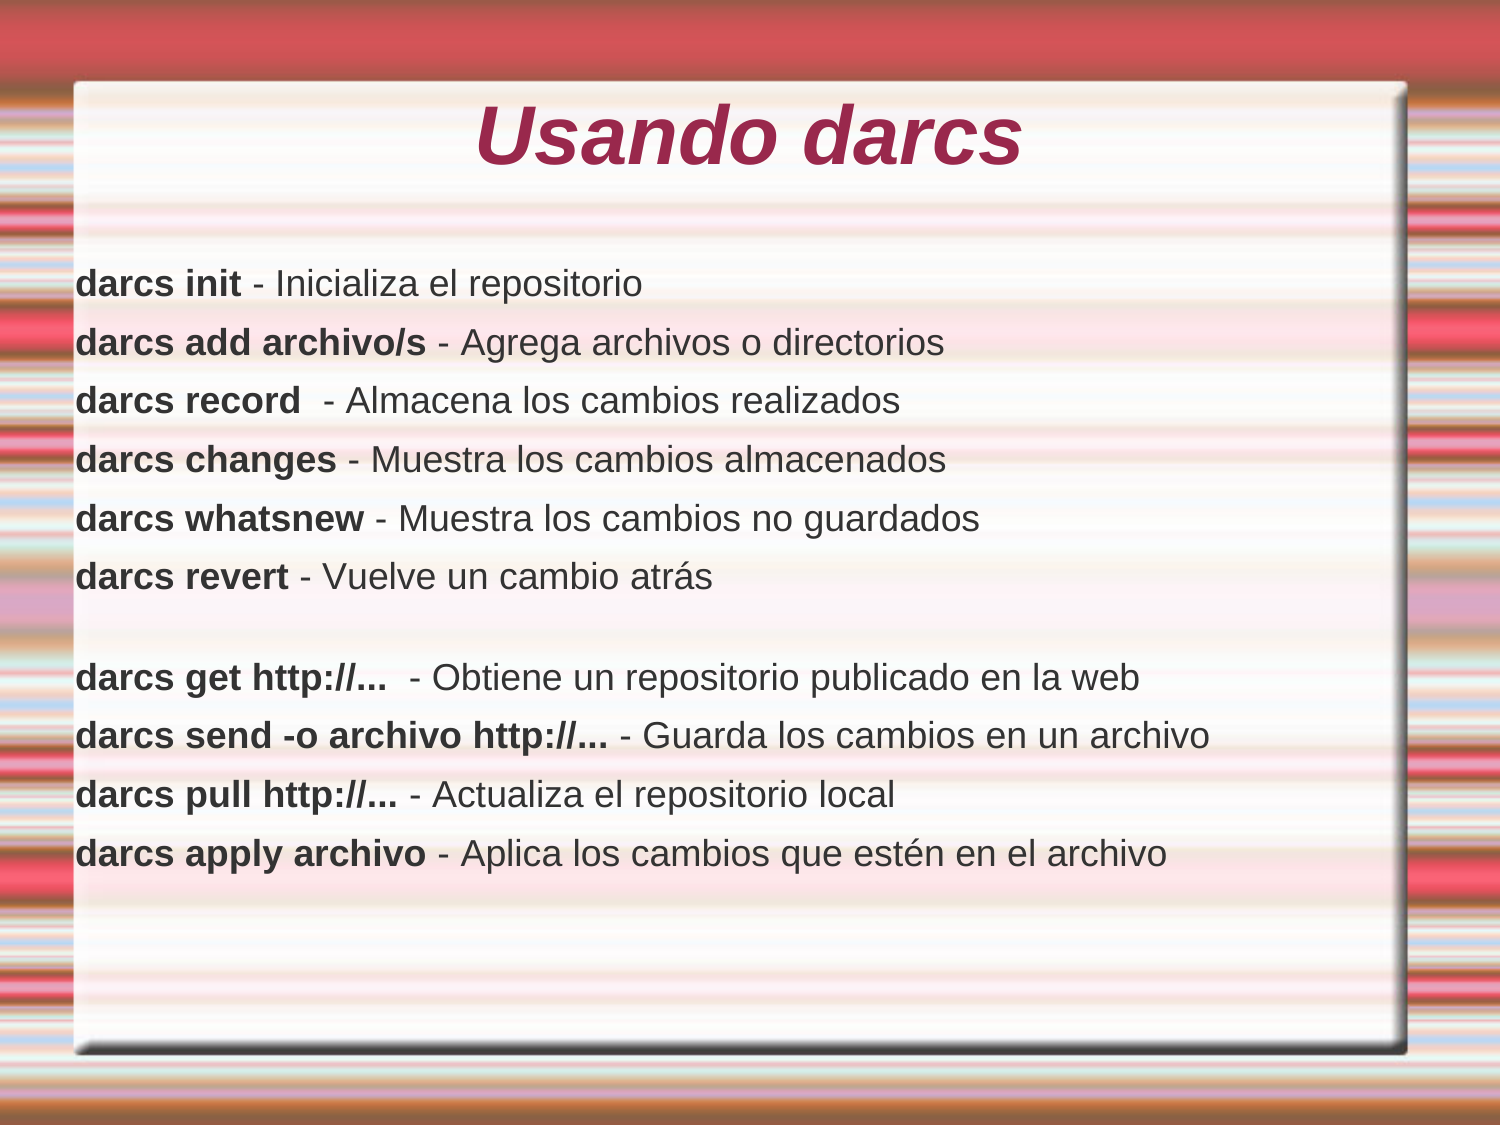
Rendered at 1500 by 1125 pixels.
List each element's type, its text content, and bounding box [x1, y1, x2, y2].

title Usando darcs [75, 25, 1426, 253]
picture [0, 0, 1500, 1125]
list darcs init - Inicializa el repositorio darcs add archivo/s - Agrega archivos o directorios darcs record - Almacena los cambios realizados darcs changes - Muestra los cambios almacenados darcs whatsnew - Muestra los cambios no guardados darcs revert - Vuelve un cambio atrás darcs get http://... - Obtiene un repositorio publicado en la web darcs send -o archivo http://... - Guarda los cambios en un archivo darcs pull http://... - Actualiza el repositorio local darcs apply archivo - Aplica los cambios que estén en el archivo [75, 262, 1500, 1034]
